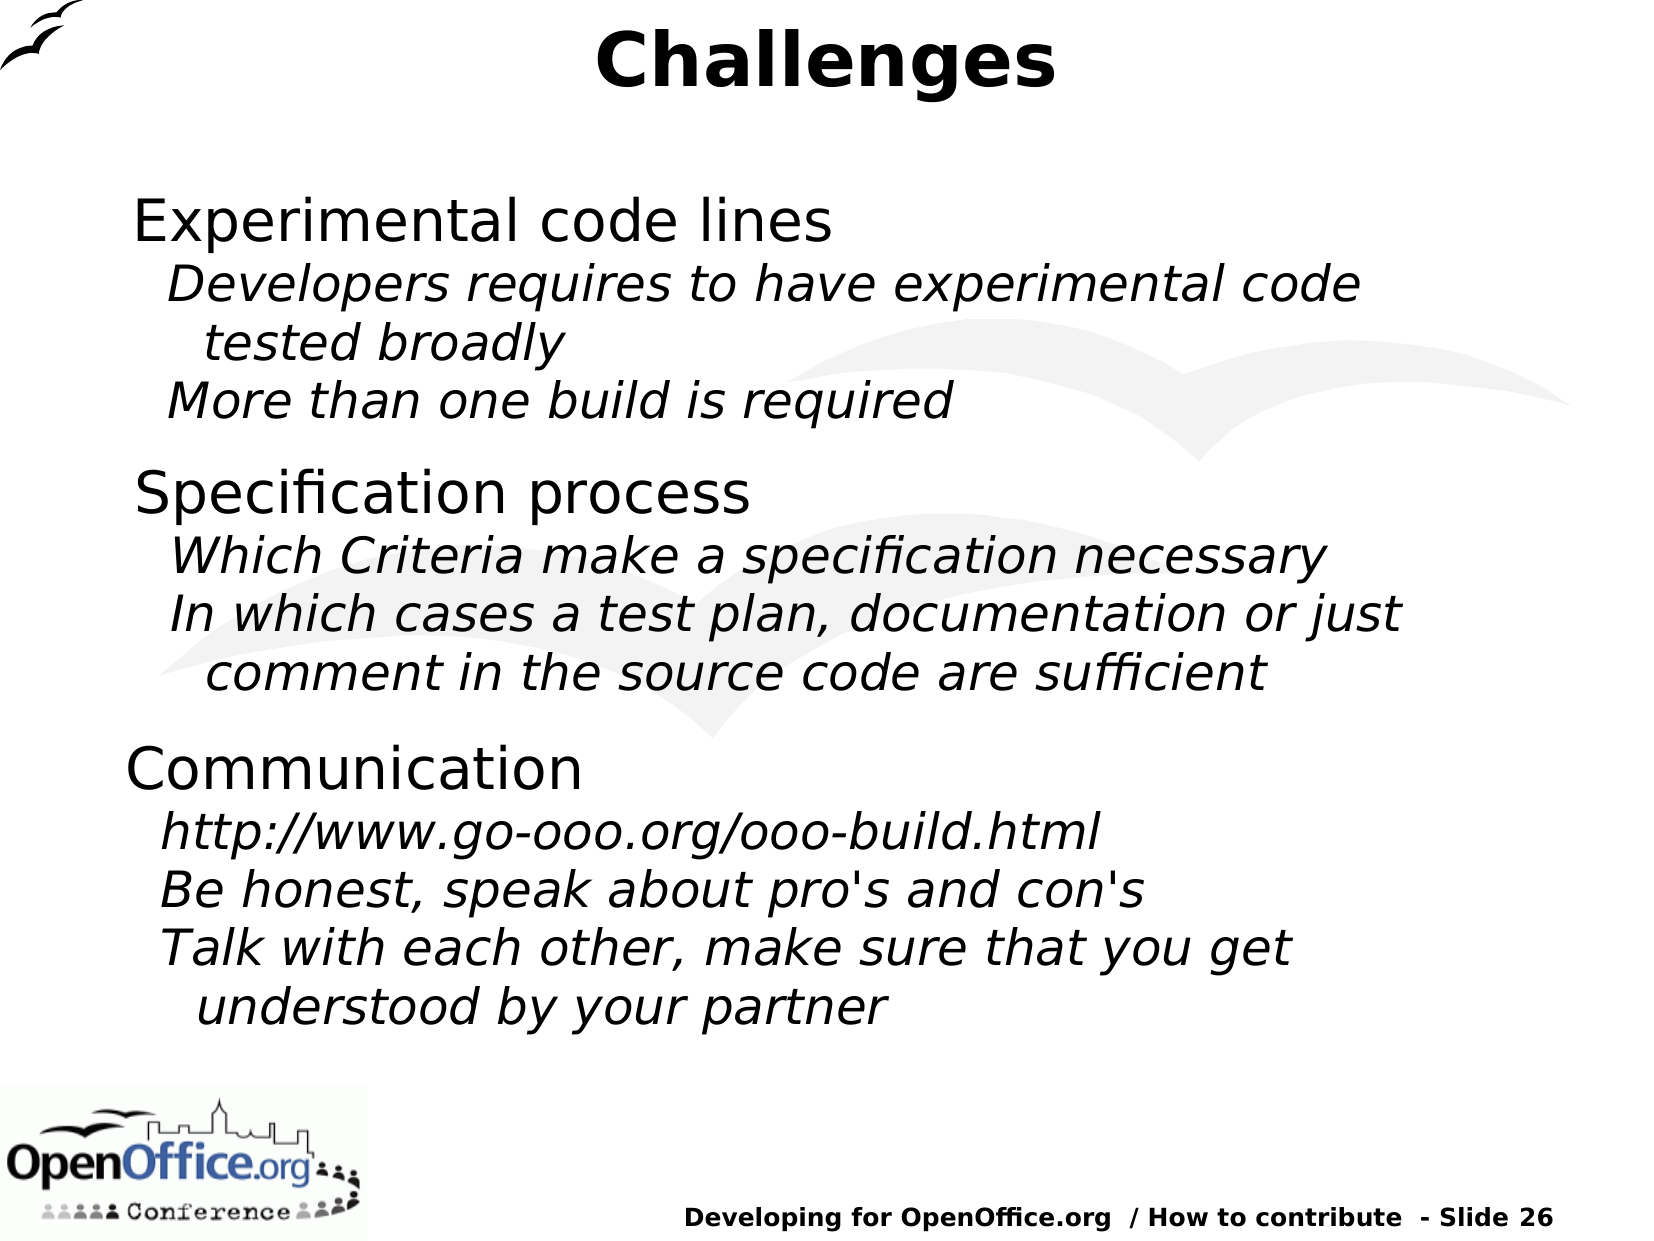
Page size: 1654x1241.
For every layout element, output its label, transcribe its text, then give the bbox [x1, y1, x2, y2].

text_box Specification process Which Criteria make a specification necessary In which cases a test plan, documentation or just comment in the source code are sufficient [99, 459, 1525, 718]
text_box Communication http://www.go-ooo.org/ooo-build.html Be honest, speak about pro's and con's Talk with each other, make sure that you get understood by your partner [89, 735, 1580, 1065]
text_box Experimental code lines Developers requires to have experimental code tested broadly More than one build is required [96, 187, 1531, 449]
title Challenges [0, 0, 1654, 121]
picture [0, 1086, 367, 1241]
